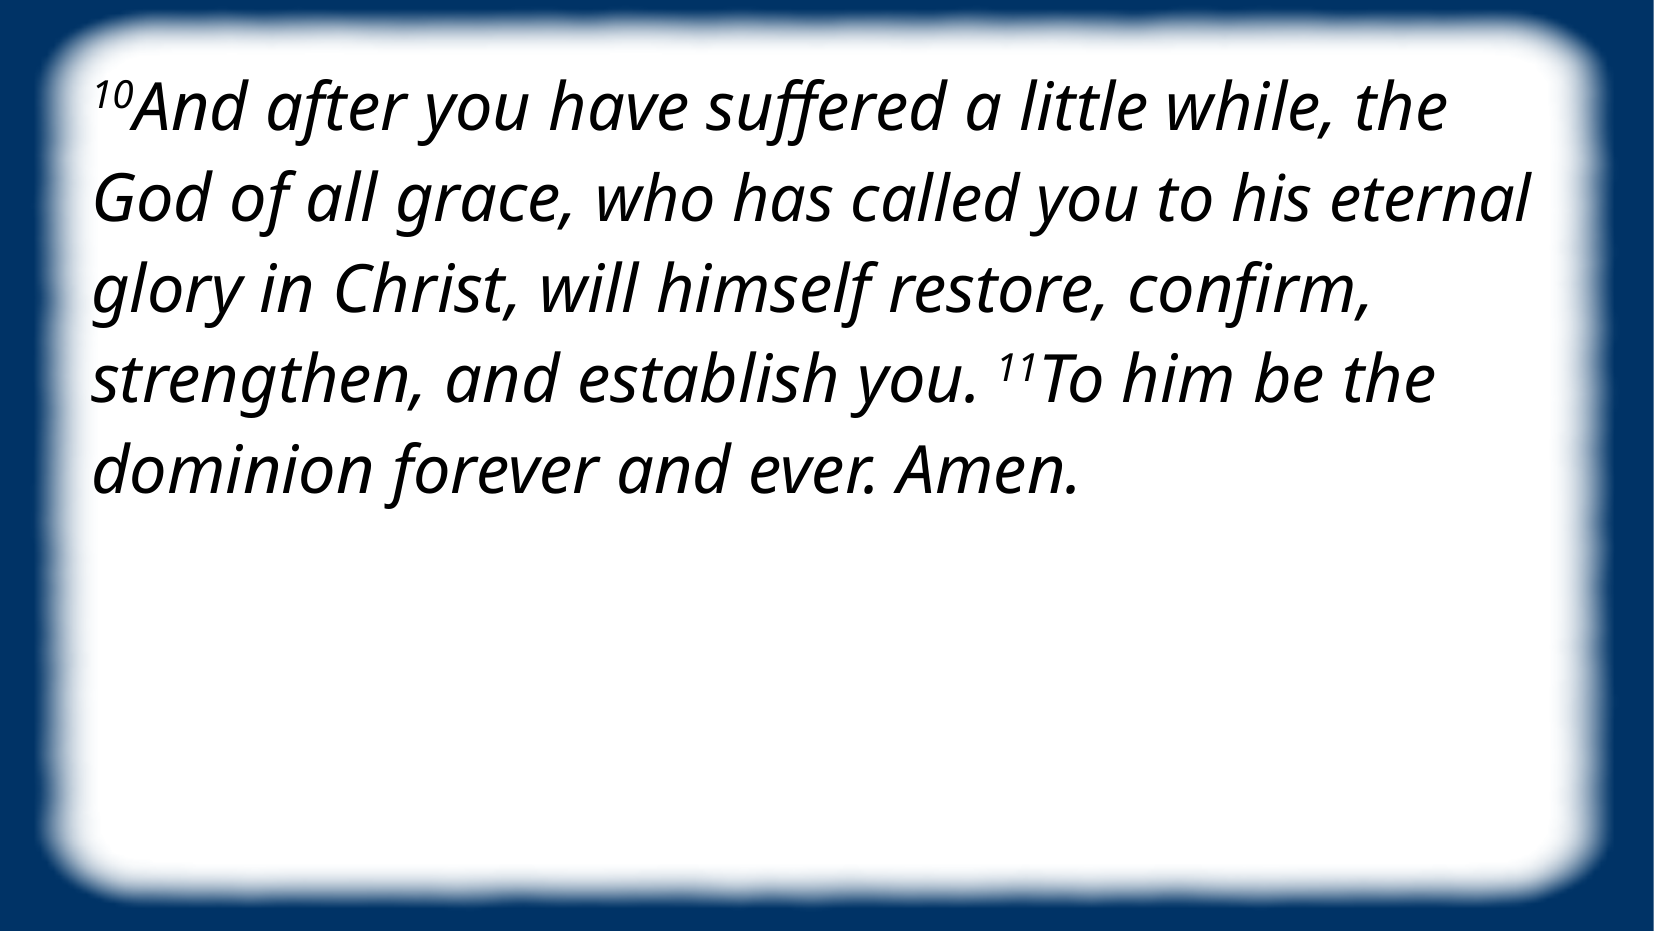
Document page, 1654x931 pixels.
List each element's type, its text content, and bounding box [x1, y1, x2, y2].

picture [0, 0, 1654, 931]
text_box 10And after you have suffered a little while, the God of all grace, who has called you to his eternal glory in Christ, will himself restore, confirm, strengthen, and establish you. 11To him be the dominion forever and ever. Amen. [76, 51, 1591, 600]
